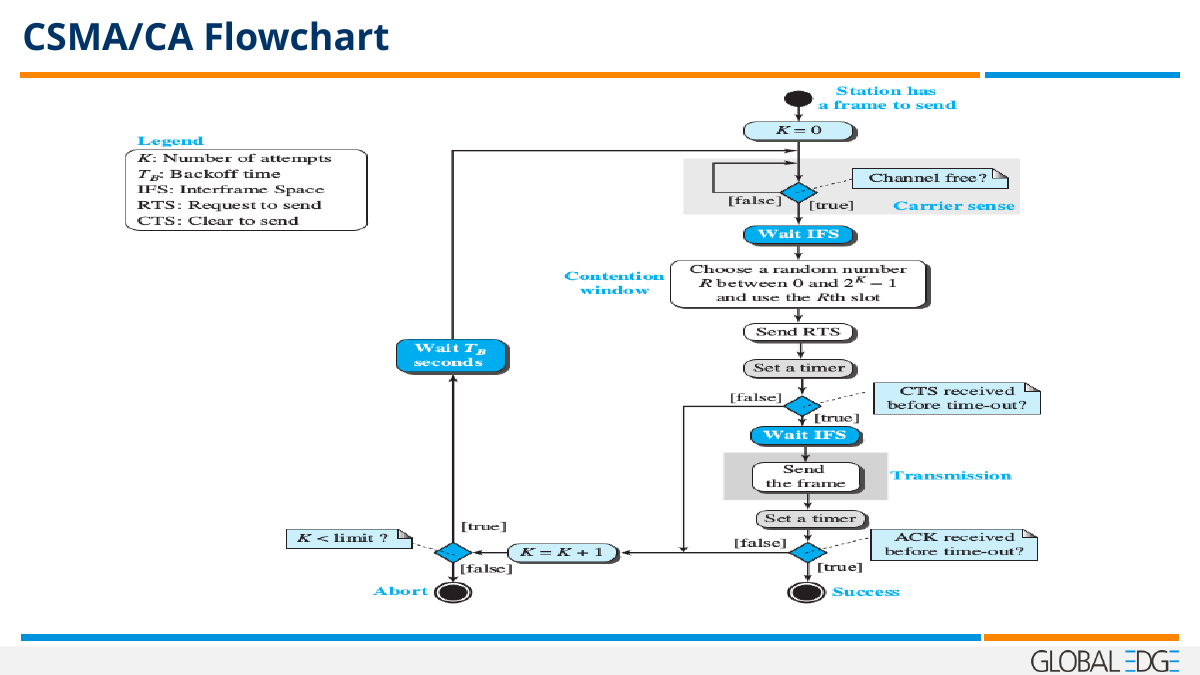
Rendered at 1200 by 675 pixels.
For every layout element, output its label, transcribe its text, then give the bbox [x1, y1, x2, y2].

picture [94, 82, 1087, 615]
picture [1031, 650, 1179, 672]
title CSMA/CA Flowchart [12, 9, 1088, 63]
